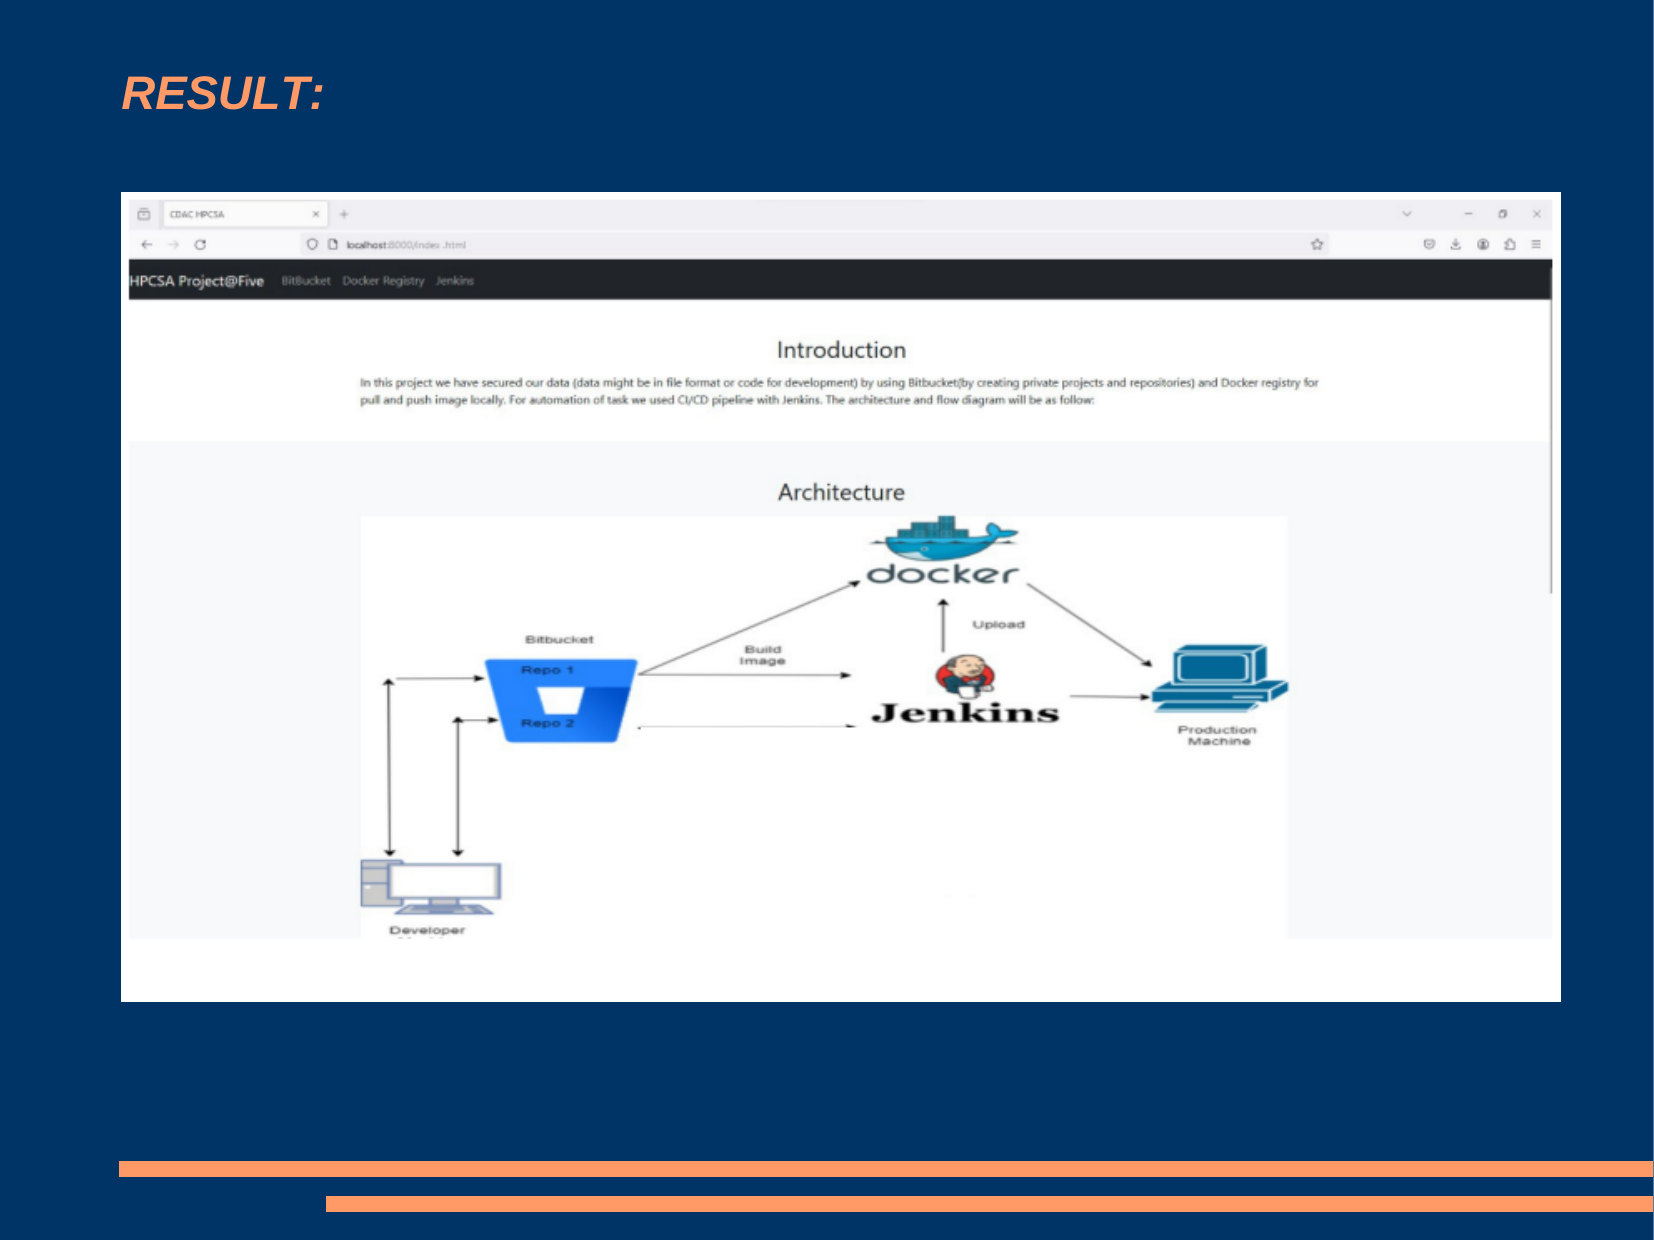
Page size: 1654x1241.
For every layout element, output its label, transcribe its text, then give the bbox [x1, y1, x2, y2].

title RESULT: [121, 0, 1534, 192]
picture [121, 192, 1561, 1003]
